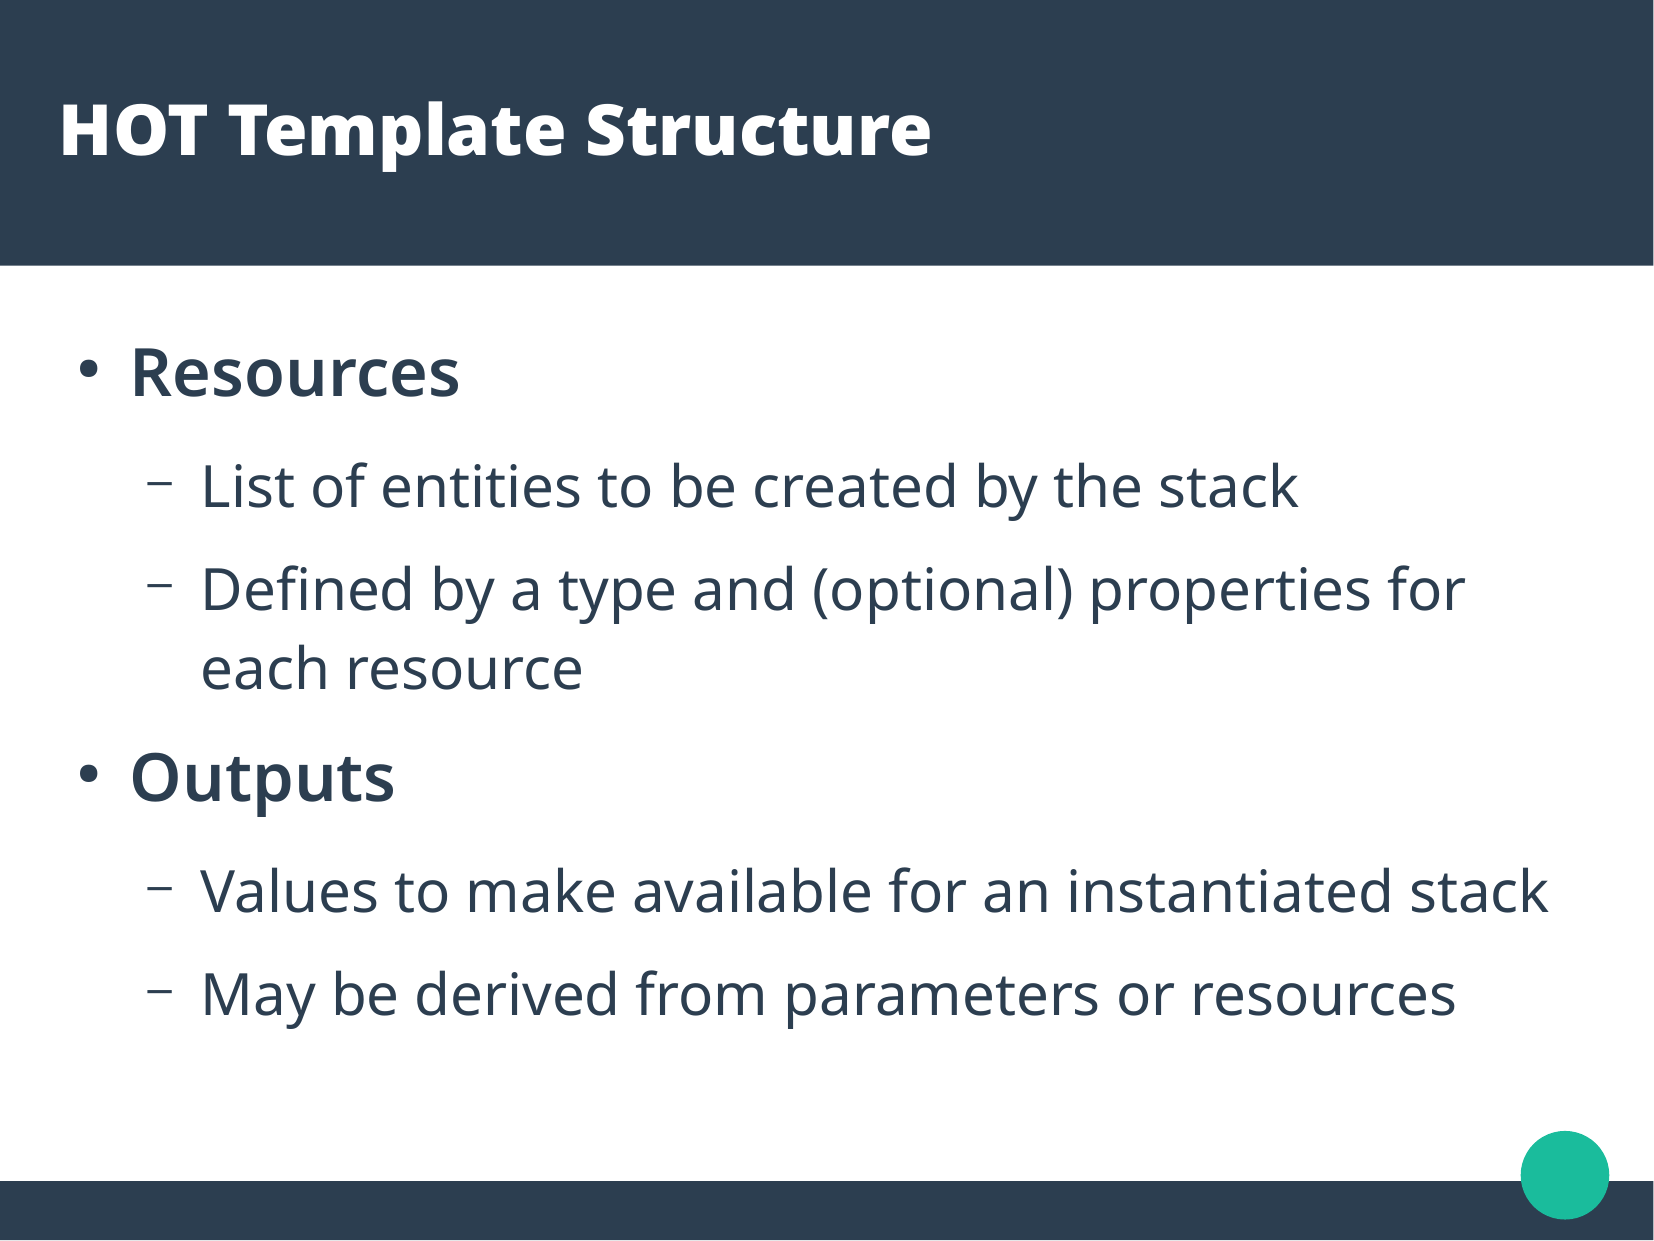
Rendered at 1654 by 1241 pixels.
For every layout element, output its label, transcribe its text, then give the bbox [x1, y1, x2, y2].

list Resources List of entities to be created by the stack Defined by a type and (optional) properties for each resource Outputs Values to make available for an instantiated stack May be derived from parameters or resources [59, 324, 1595, 1152]
title HOT Template Structure [59, 49, 1595, 207]
